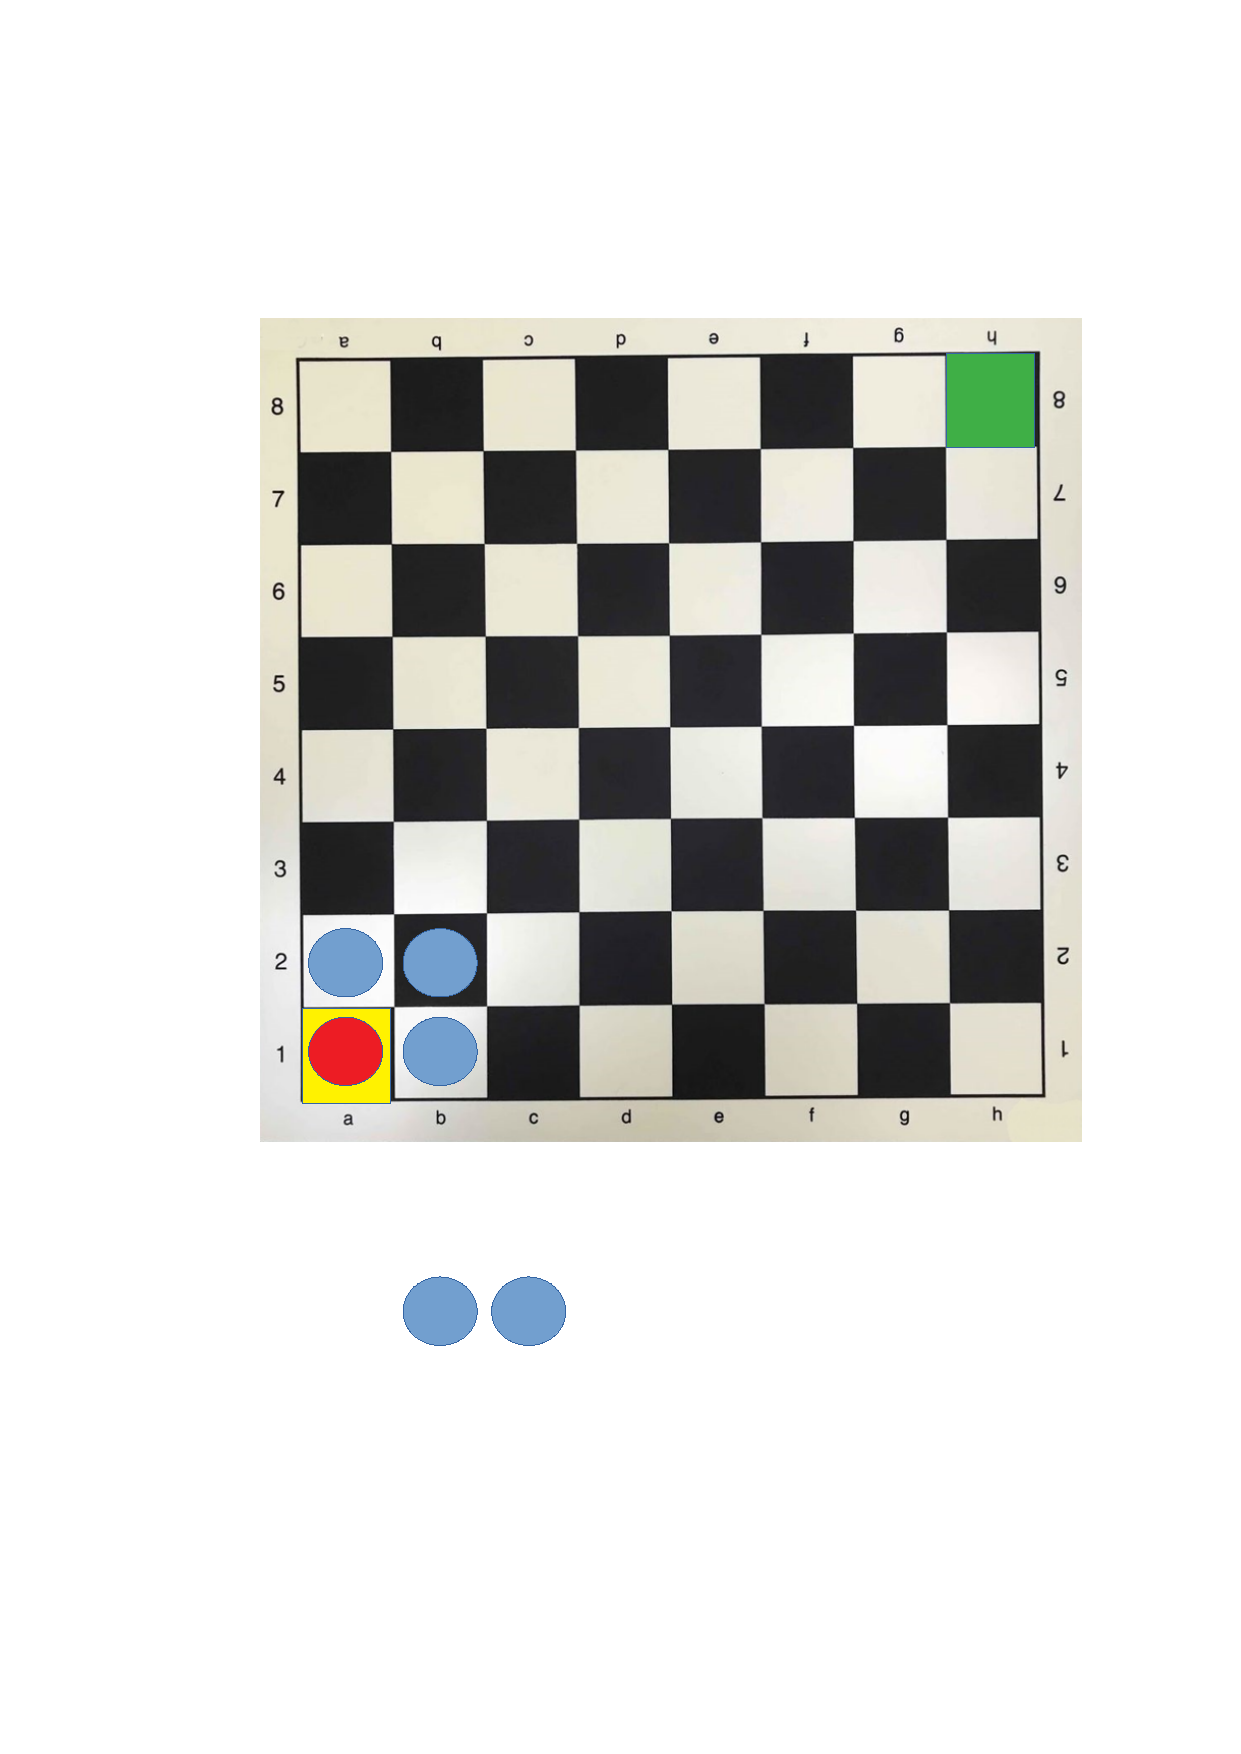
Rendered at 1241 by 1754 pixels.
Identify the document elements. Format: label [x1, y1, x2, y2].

text_box [308, 928, 383, 997]
text_box [403, 1276, 478, 1346]
text_box [403, 1017, 478, 1086]
text_box [491, 1276, 566, 1346]
text_box [946, 353, 1035, 448]
picture [260, 318, 1082, 1142]
text_box [302, 1008, 391, 1104]
text_box [403, 928, 478, 997]
